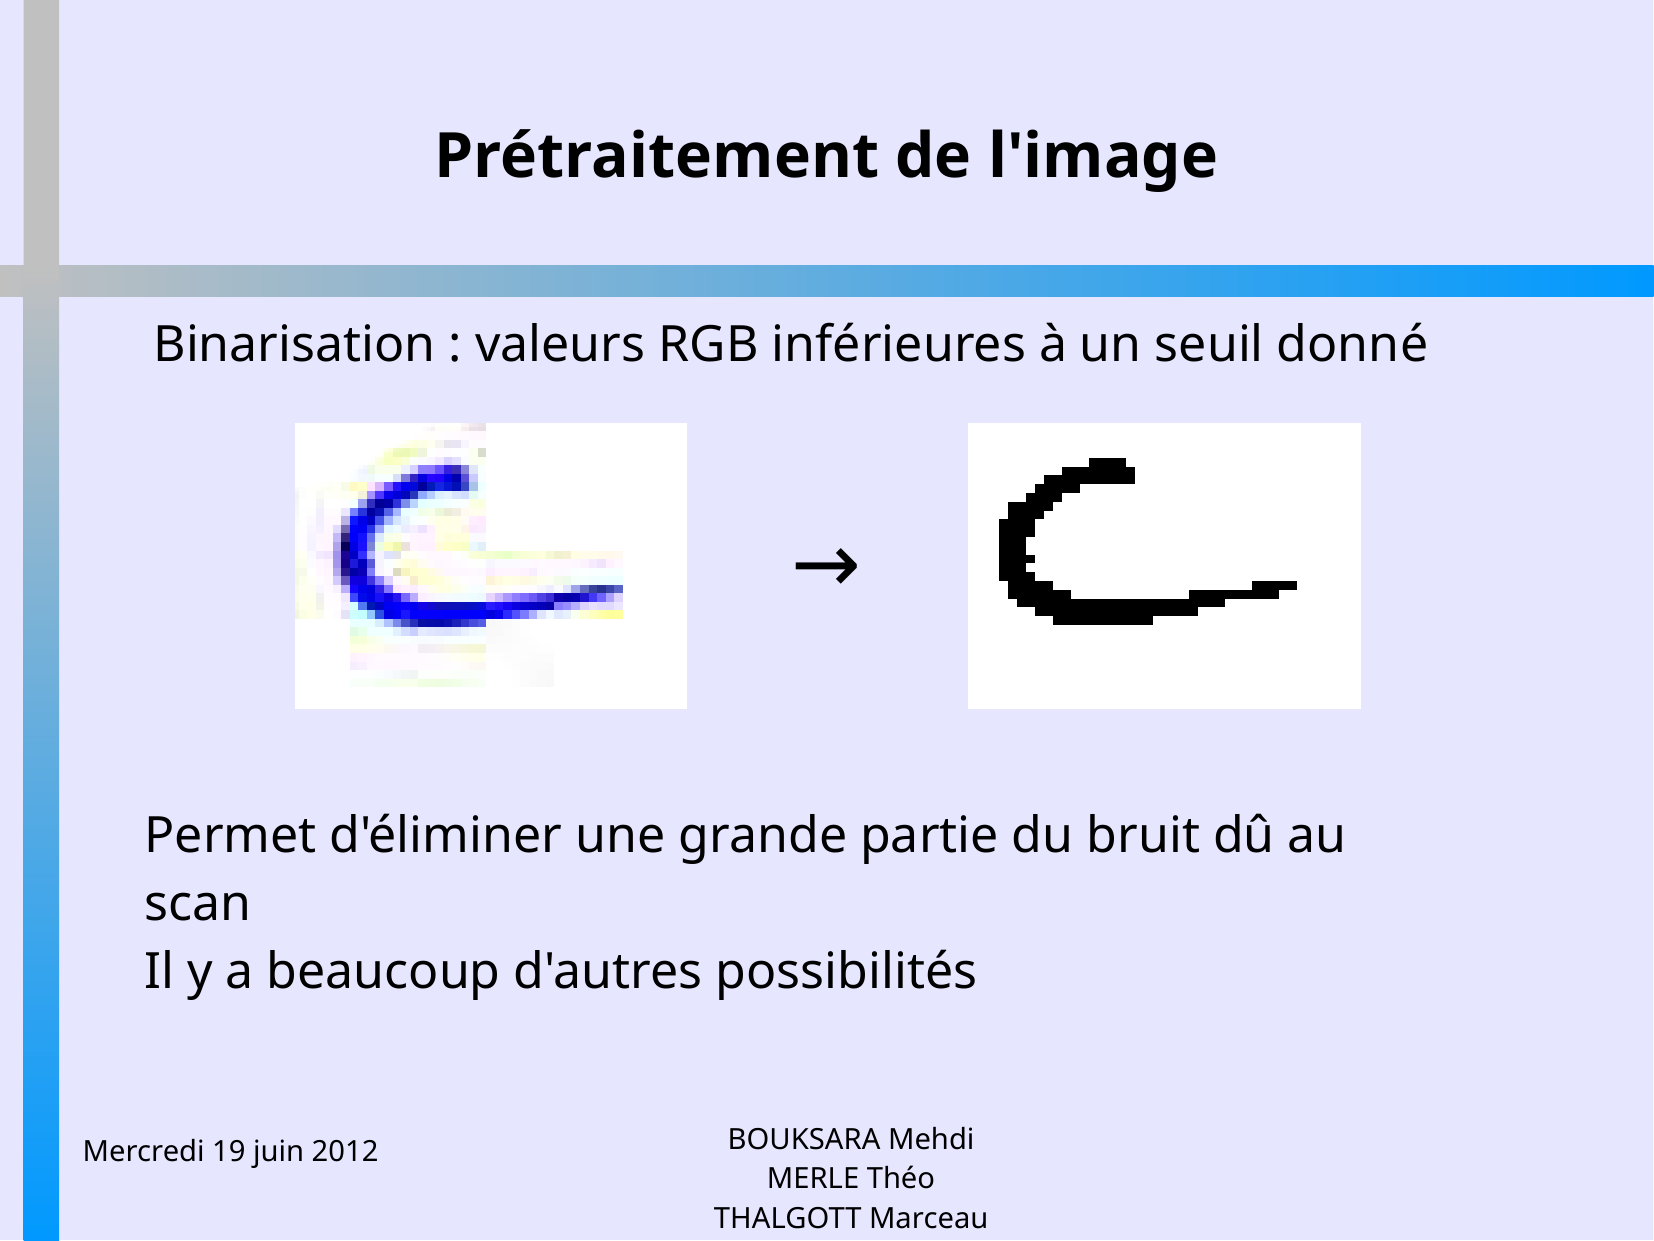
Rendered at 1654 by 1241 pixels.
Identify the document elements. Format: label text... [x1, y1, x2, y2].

picture [295, 423, 687, 709]
title Prétraitement de l'image [82, 49, 1571, 257]
list Binarisation : valeurs RGB inférieures à un seuil donné → [82, 307, 1571, 1127]
picture [968, 423, 1361, 709]
text_box Permet d'éliminer une grande partie du bruit dû au scan Il y a beaucoup d'autres possibilités [129, 791, 1465, 932]
